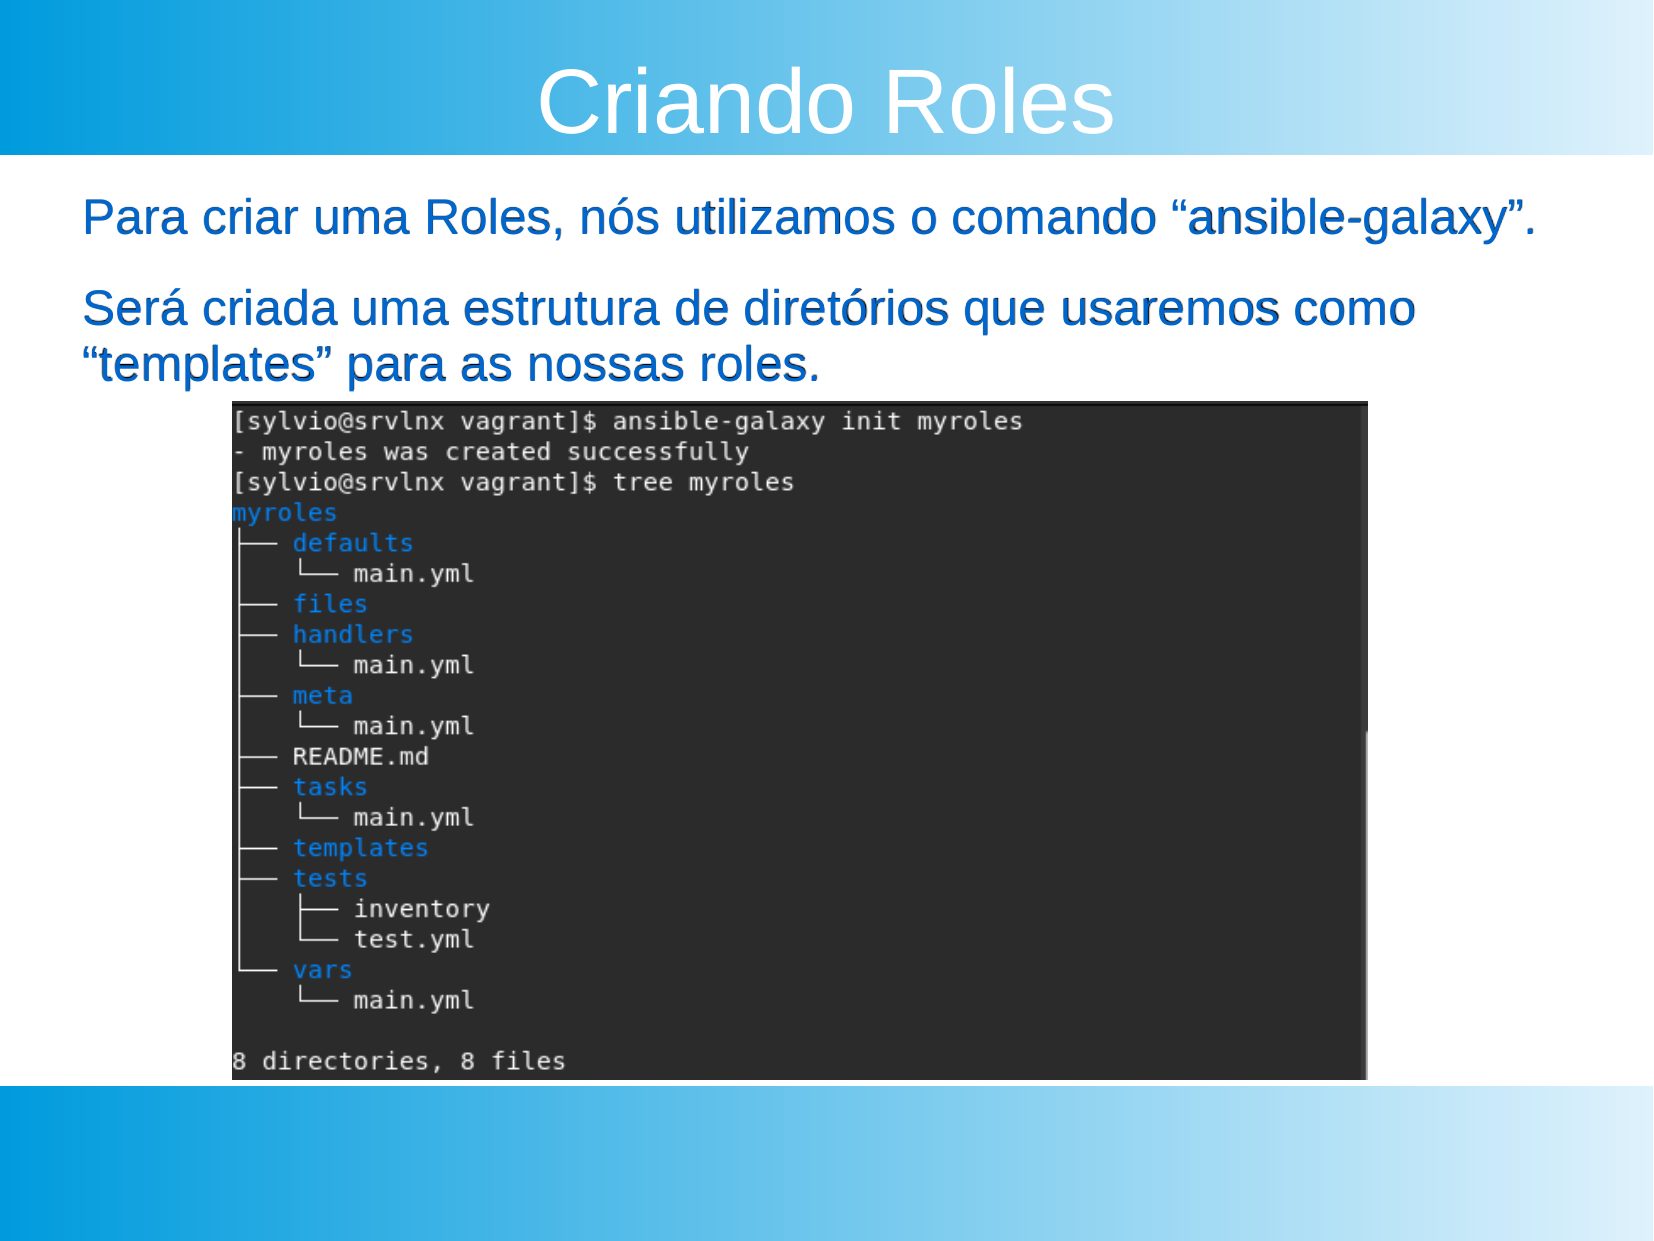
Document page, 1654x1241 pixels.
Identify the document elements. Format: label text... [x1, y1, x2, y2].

picture [232, 401, 1368, 1080]
title Criando Roles [82, 49, 1571, 155]
list Para criar uma Roles, nós utilizamos o comando “ansible-galaxy”. Será criada uma estrutura de diretórios que usaremos como “templates” para as nossas roles. [82, 188, 1571, 909]
